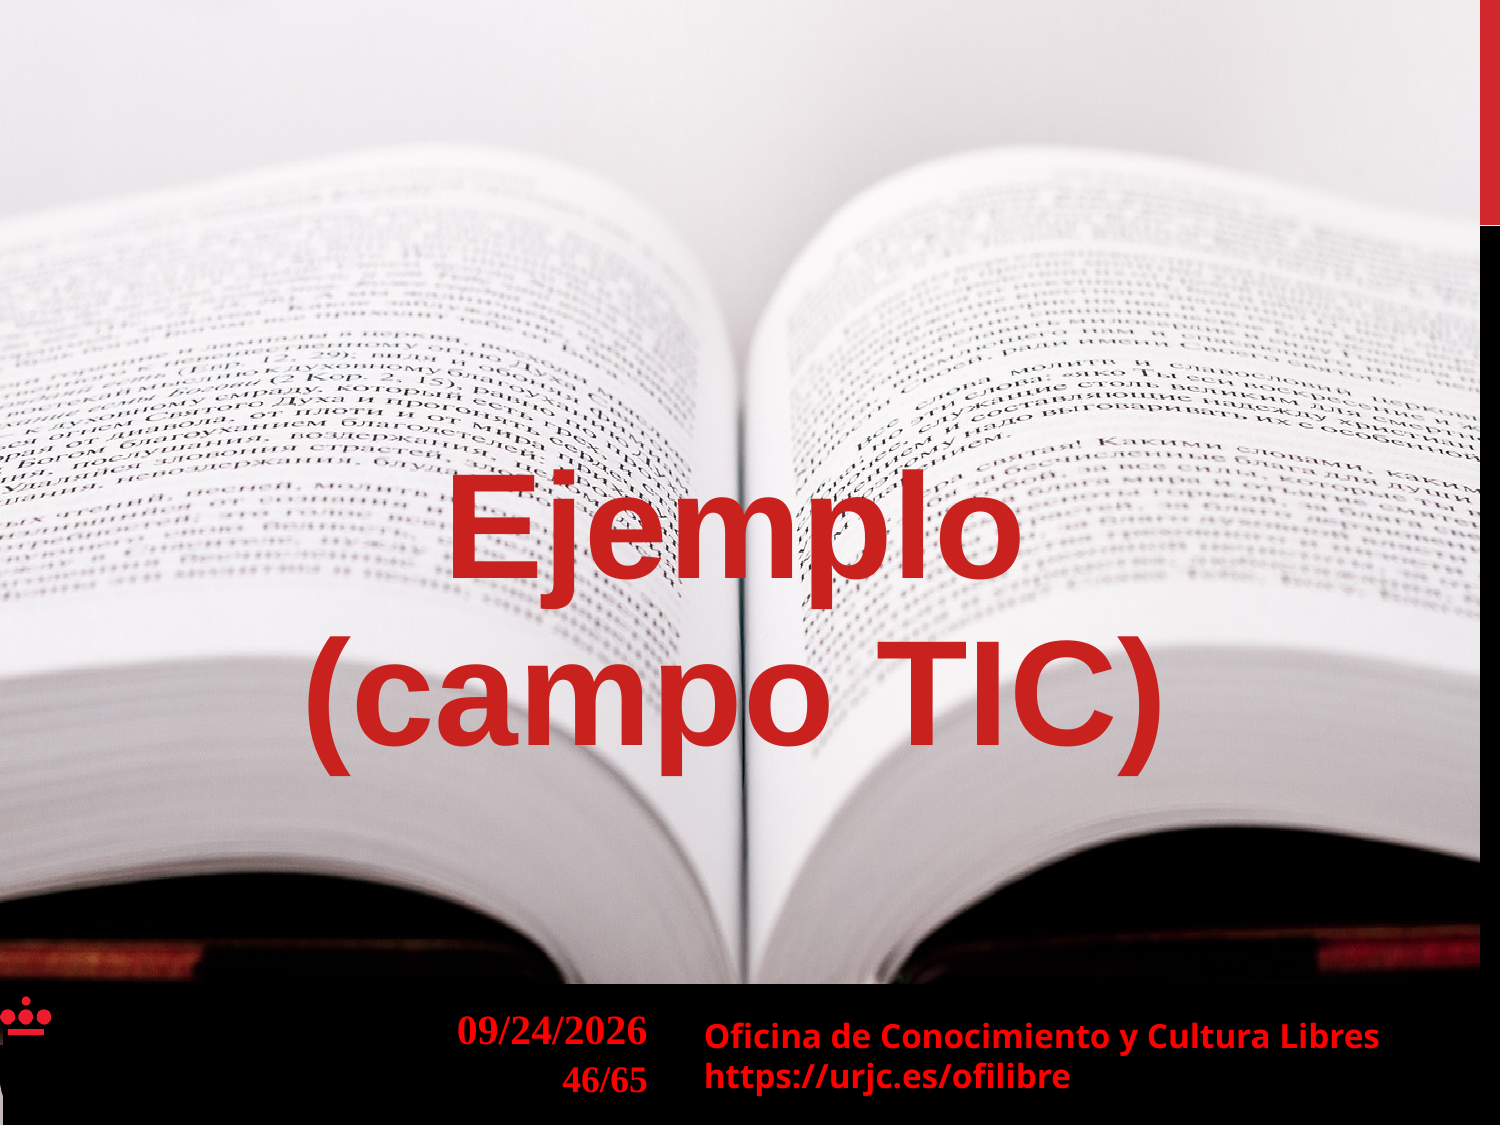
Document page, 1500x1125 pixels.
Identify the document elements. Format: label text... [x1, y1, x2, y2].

text_box Ejemplo (campo TIC) [120, 435, 1351, 785]
title [75, 285, 1425, 661]
picture [0, 0, 1500, 1014]
